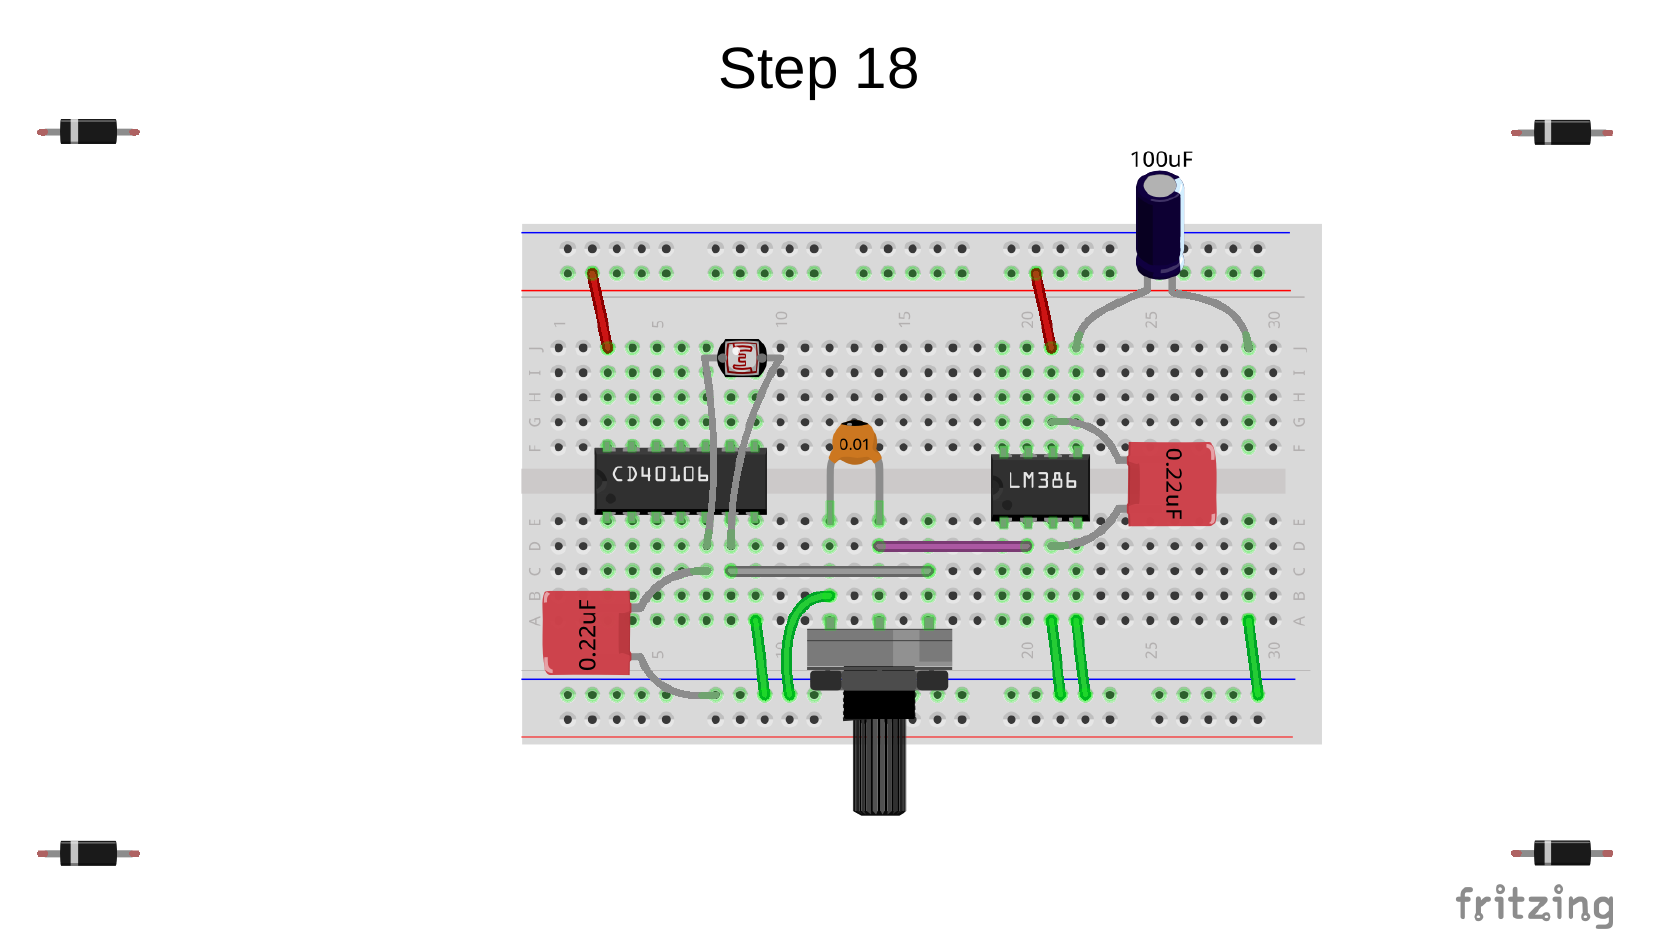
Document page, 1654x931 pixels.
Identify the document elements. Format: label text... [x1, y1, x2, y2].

title Step 18 [79, 31, 1561, 104]
picture [37, 119, 1613, 929]
